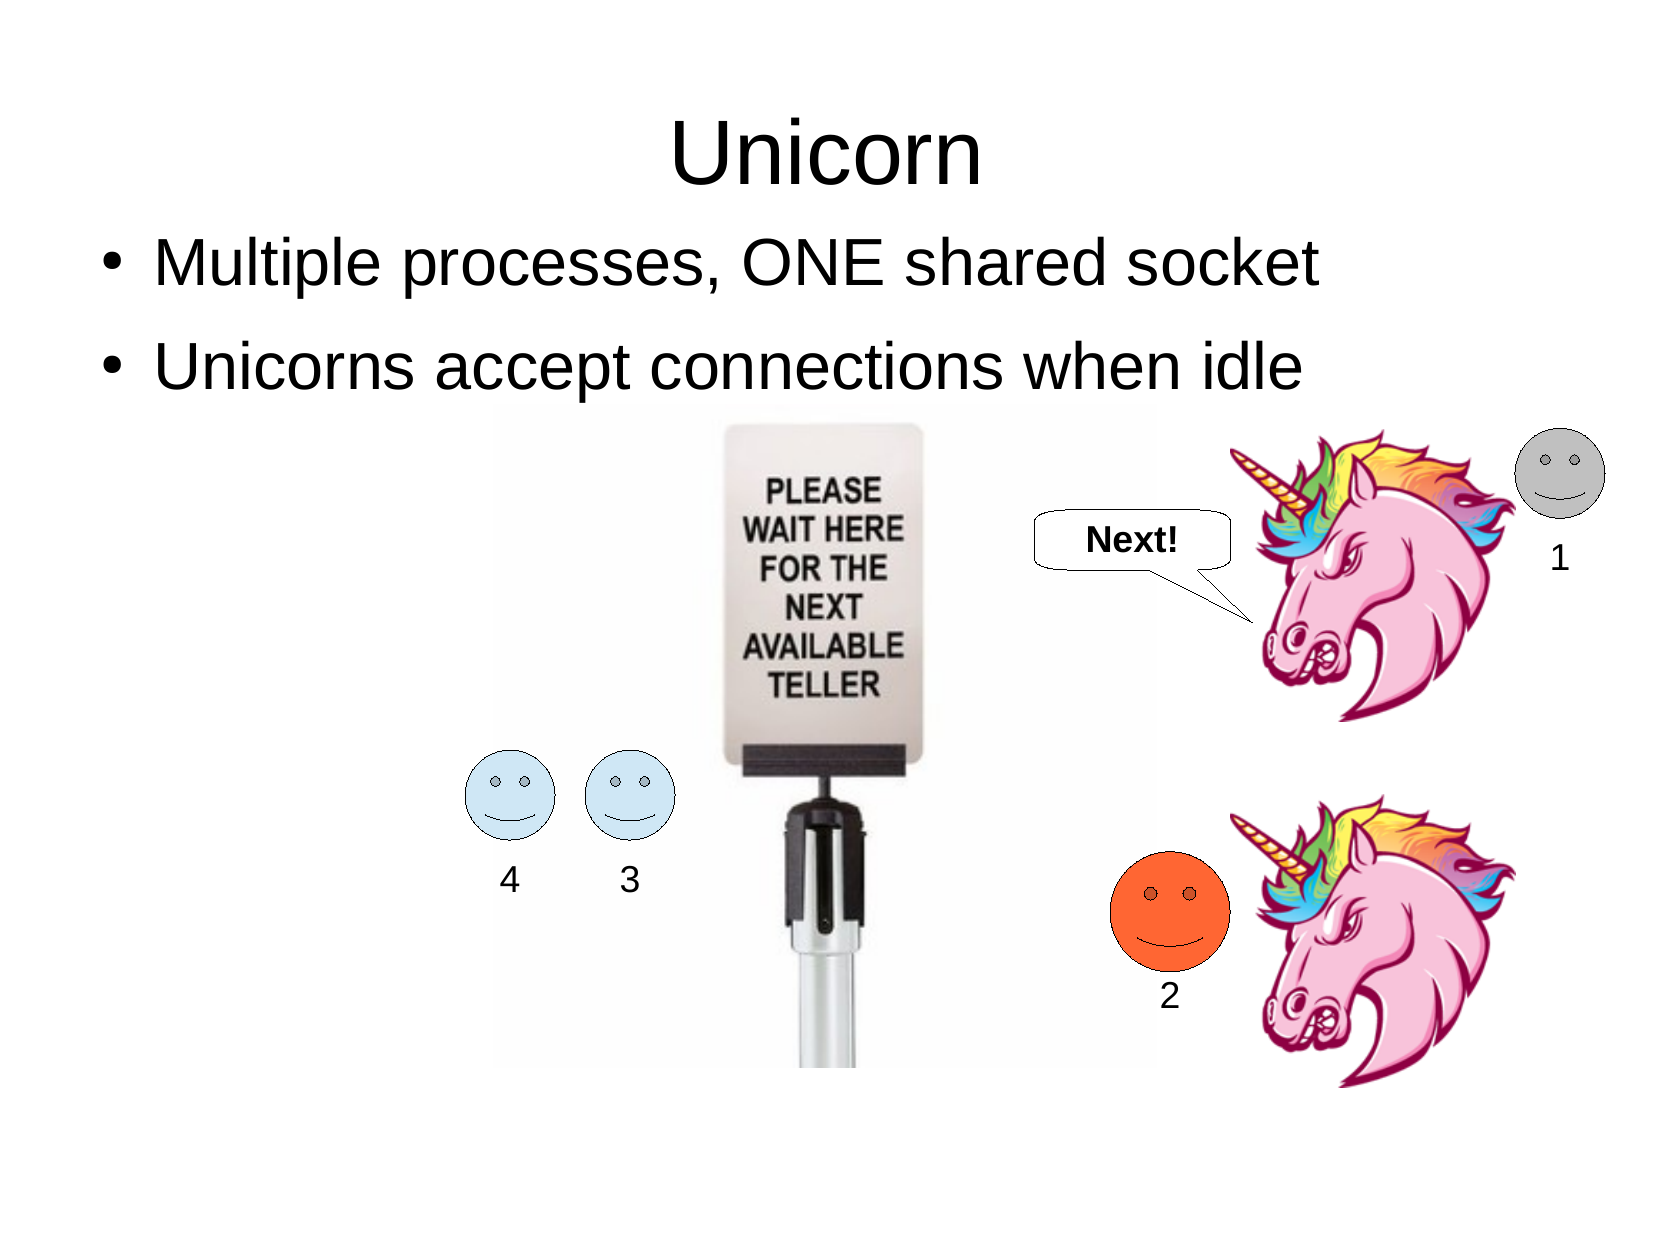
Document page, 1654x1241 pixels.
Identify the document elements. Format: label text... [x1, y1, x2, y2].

picture [493, 1044, 1157, 1068]
title Unicorn [82, 49, 1571, 225]
list Multiple processes, ONE shared socket Unicorns accept connections when idle [82, 225, 1571, 1044]
text_box 1 [1571, 429, 1606, 517]
picture [1230, 1044, 1516, 1088]
